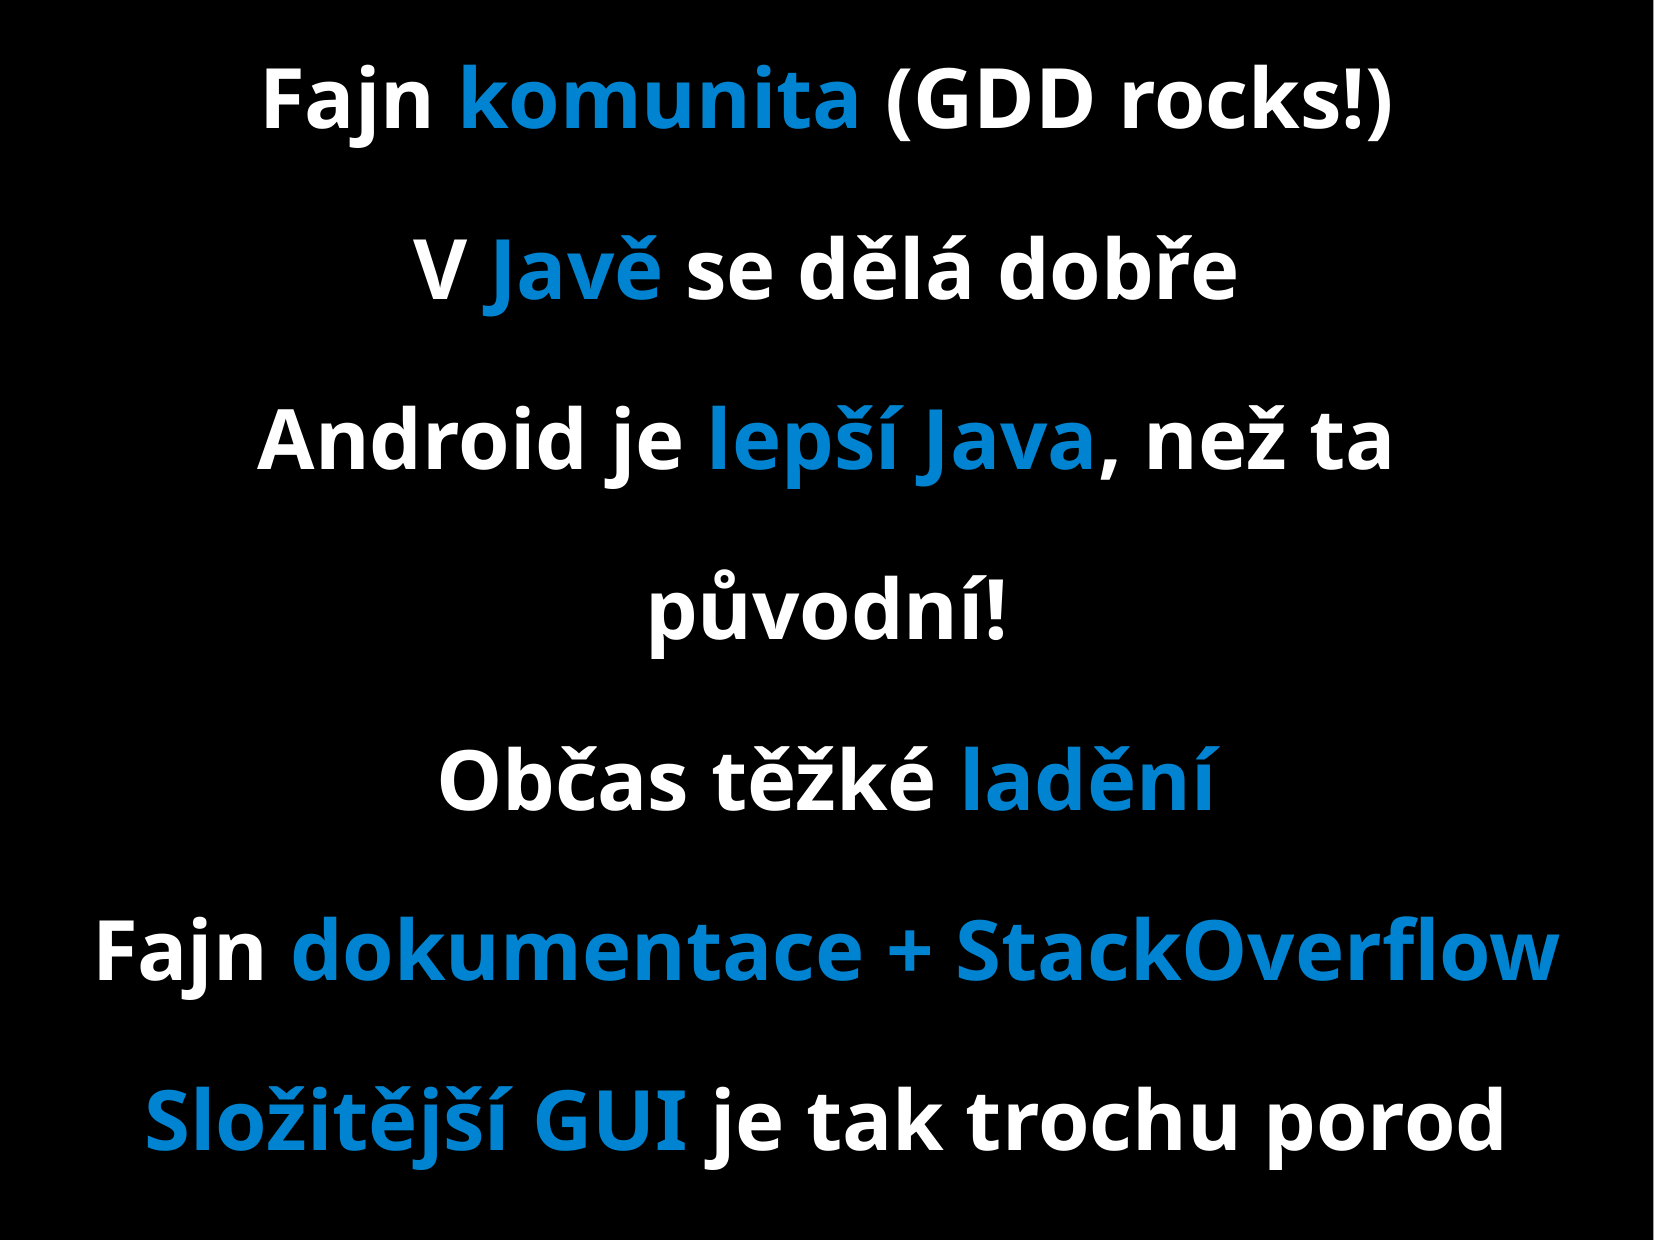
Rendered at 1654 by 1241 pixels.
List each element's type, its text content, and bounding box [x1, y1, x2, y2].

subtitle Fajn komunita (GDD rocks!) V Javě se dělá dobře Android je lepší Java, než ta původní! Občas těžké ladění Fajn dokumentace + StackOverflow Složitější GUI je tak trochu porod [82, 49, 1571, 1109]
